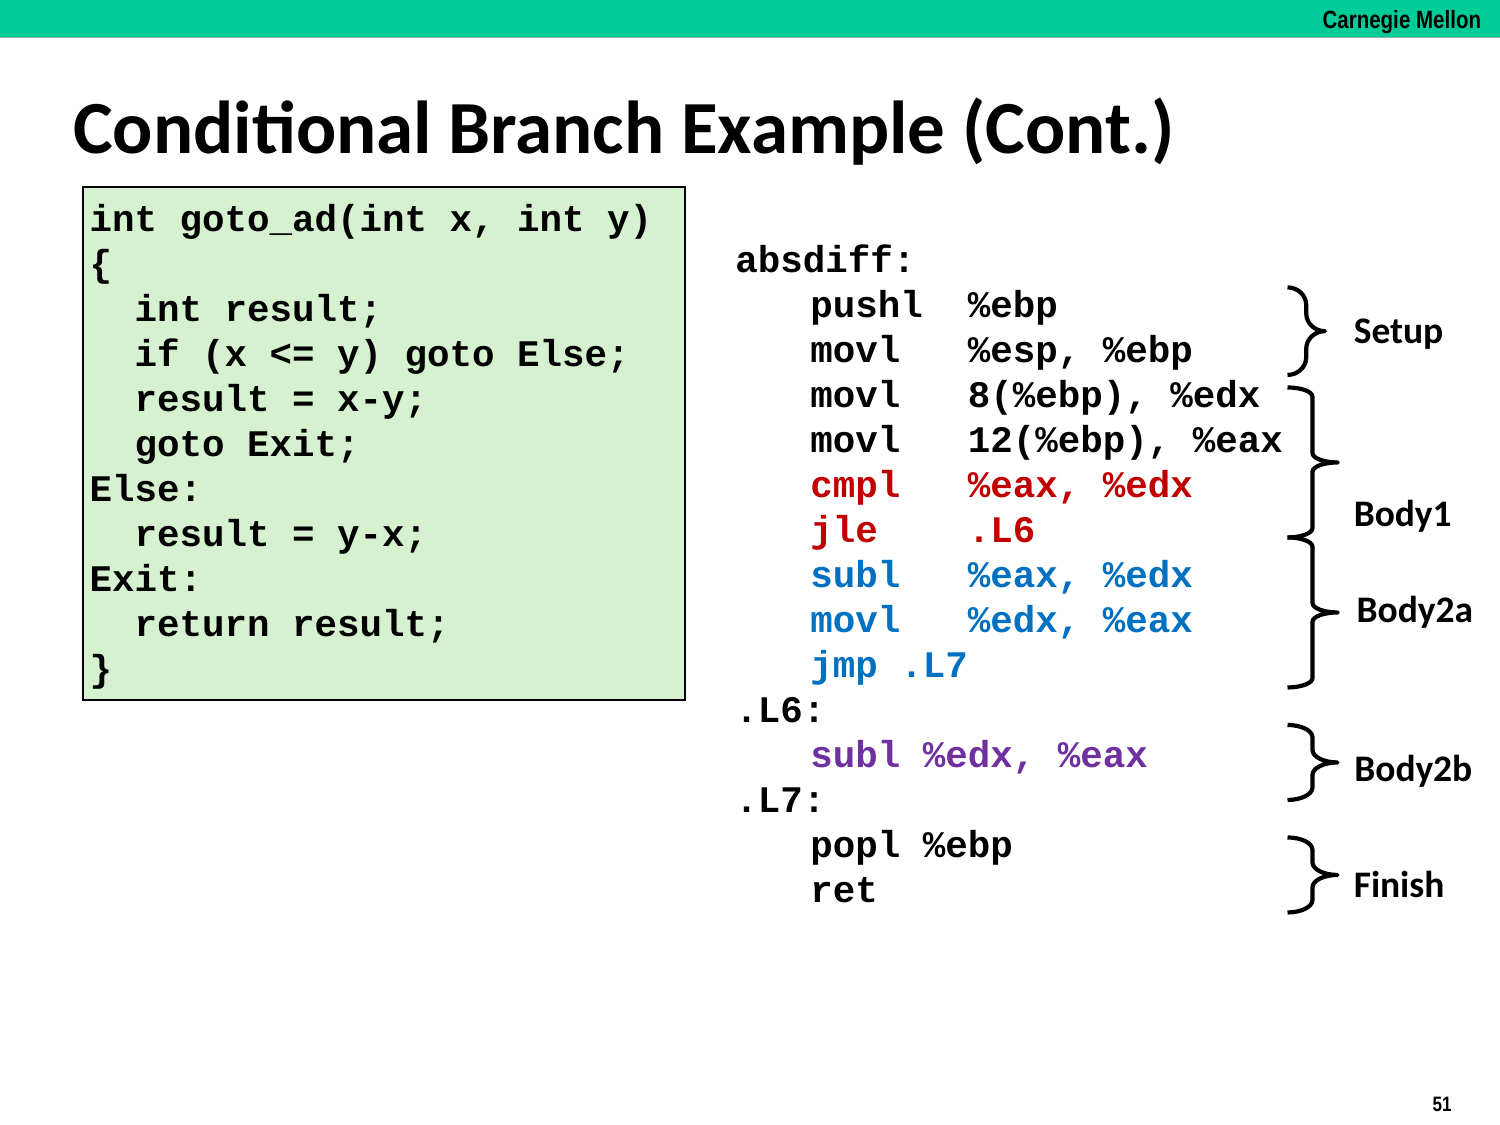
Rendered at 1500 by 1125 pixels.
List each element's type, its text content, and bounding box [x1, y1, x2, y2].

text_box Carnegie Mellon [1322, 3, 1500, 33]
text_box int goto_ad(int x, int y) { int result; if (x <= y) goto Else; result = x-y; goto Exit; Else: result = y-x; Exit: return result; } [83, 187, 686, 700]
title Conditional Branch Example (Cont.) [58, 71, 1304, 197]
text_box Body2a [1350, 579, 1480, 637]
text_box absdiff: pushl %ebp movl %esp, %ebp movl 8(%ebp), %edx movl 12(%ebp), %eax cmpl %eax, %edx jle .L6 subl %eax, %edx movl %edx, %eax jmp .L7 .L6: subl %edx, %eax .L7: popl %ebp ret [729, 229, 1450, 1019]
text_box Finish [1347, 854, 1451, 912]
text_box Setup [1347, 299, 1450, 358]
text_box Body2b [1348, 737, 1479, 796]
text_box Body1 [1347, 482, 1459, 541]
